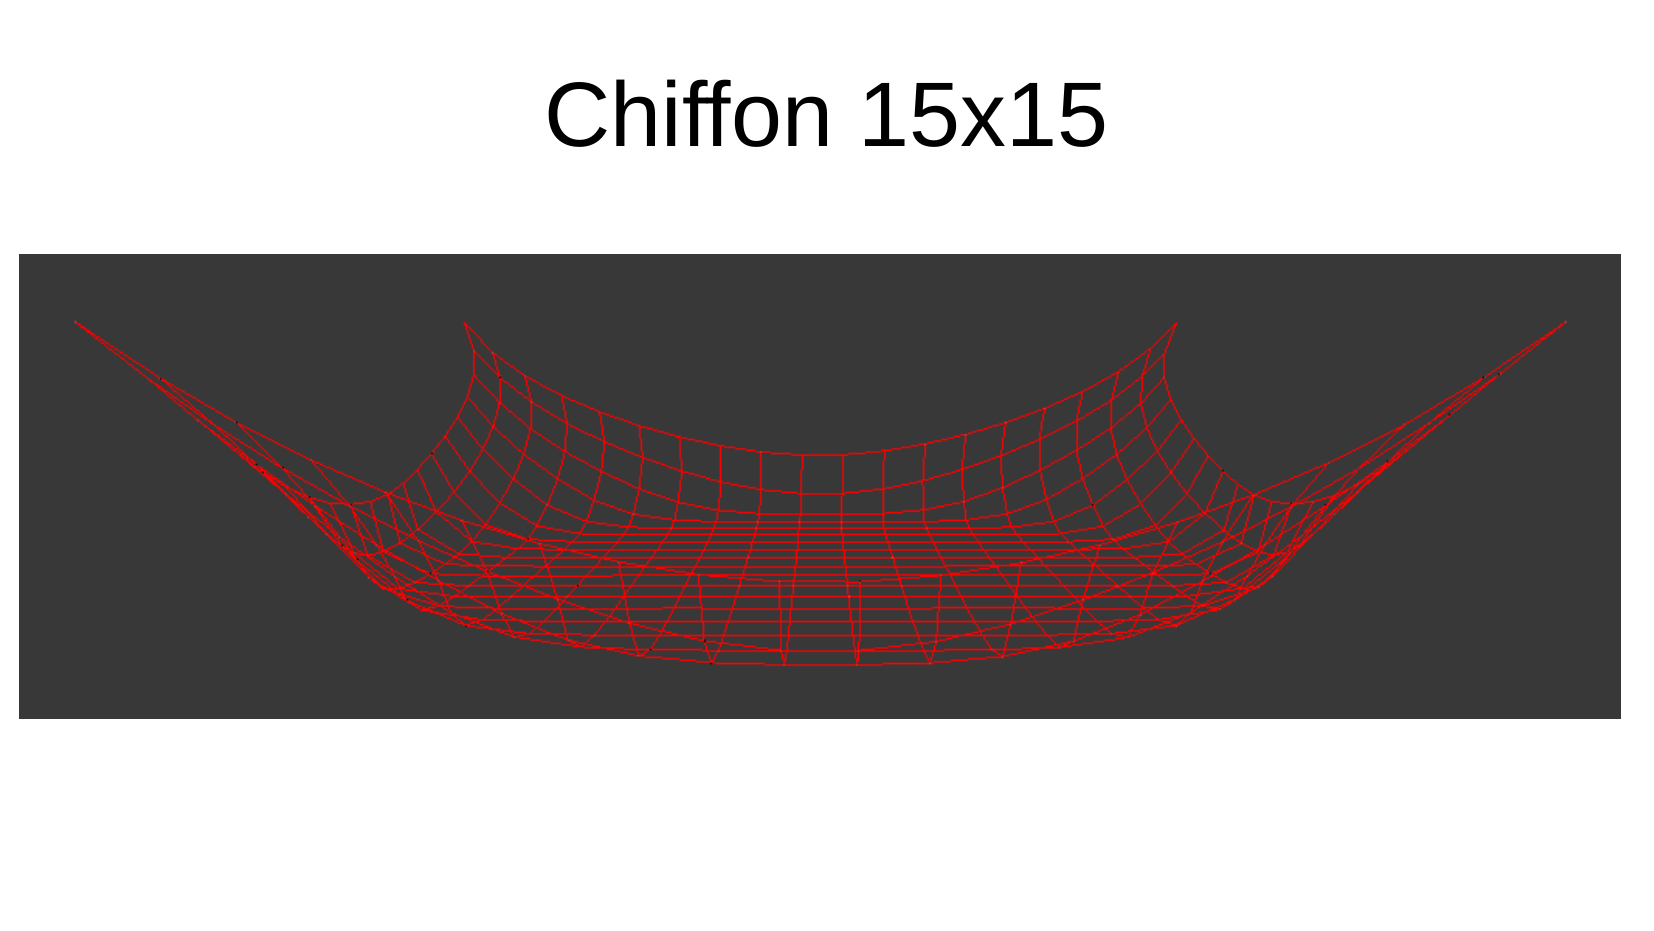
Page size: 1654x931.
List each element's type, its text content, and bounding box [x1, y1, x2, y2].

title Chiffon 15x15 [82, 37, 1571, 193]
picture [19, 254, 1621, 719]
